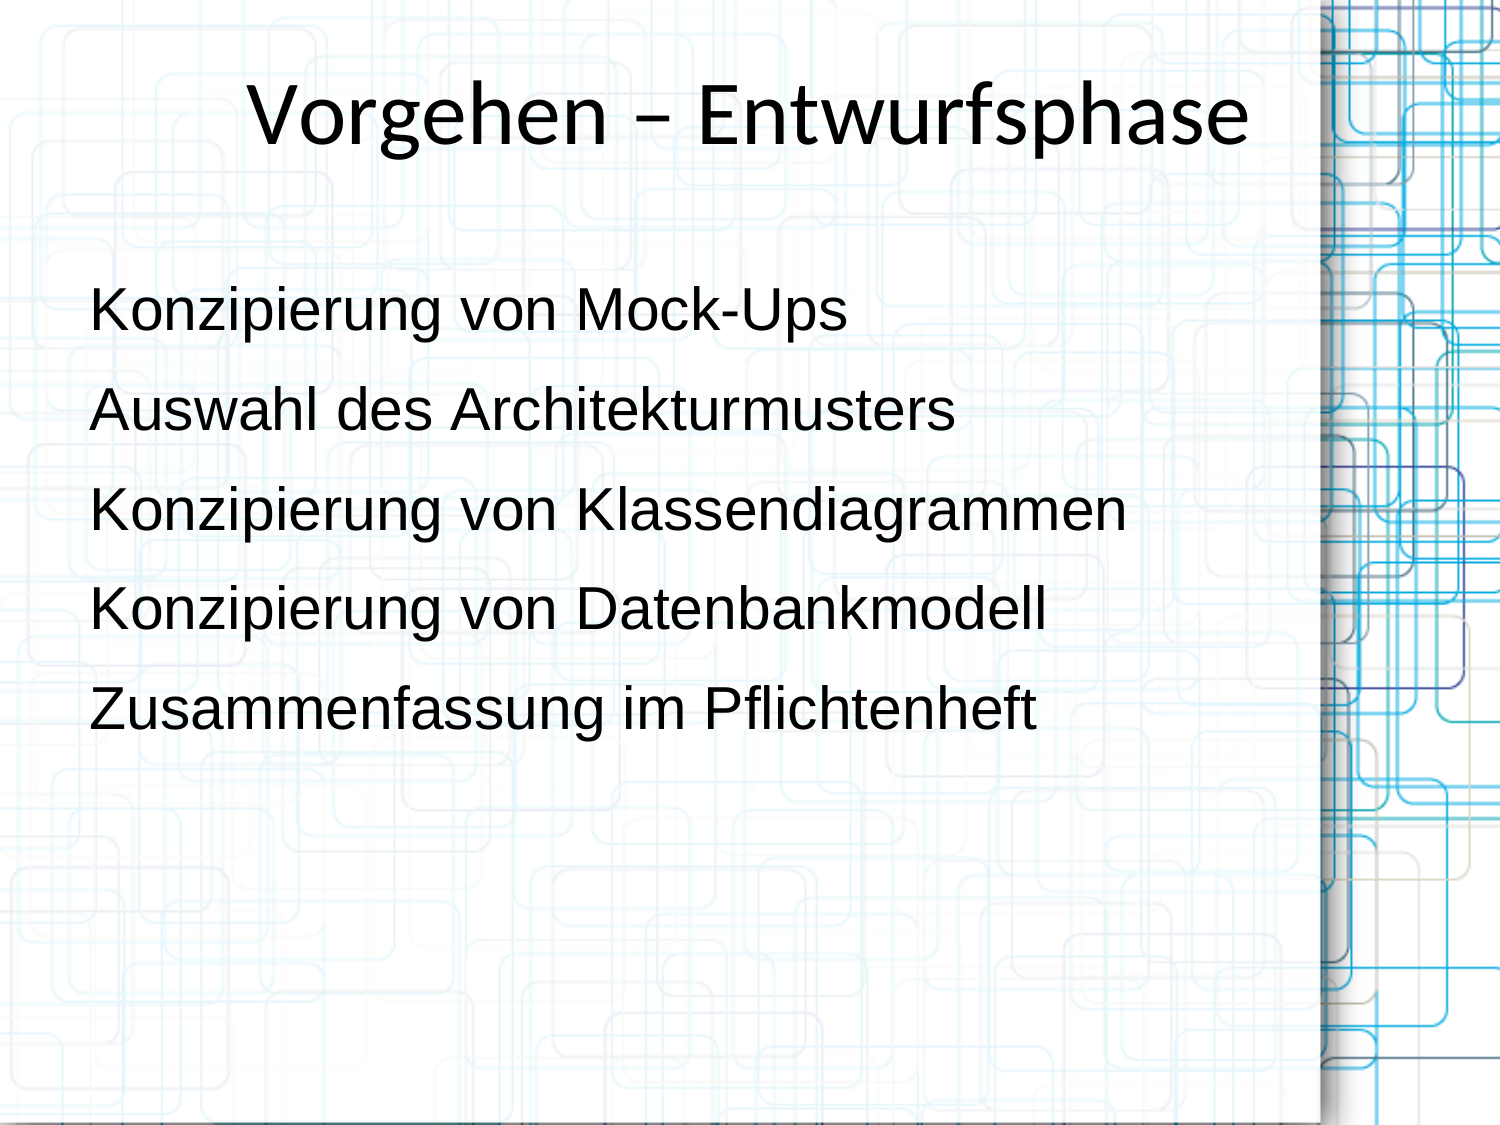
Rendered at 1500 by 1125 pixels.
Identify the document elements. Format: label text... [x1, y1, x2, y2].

title Vorgehen – Entwurfsphase [75, 45, 1425, 233]
list Konzipierung von Mock-Ups Auswahl des Architekturmusters Konzipierung von Klassendiagrammen Konzipierung von Datenbankmodell Zusammenfassung im Pflichtenheft [75, 262, 1425, 1005]
